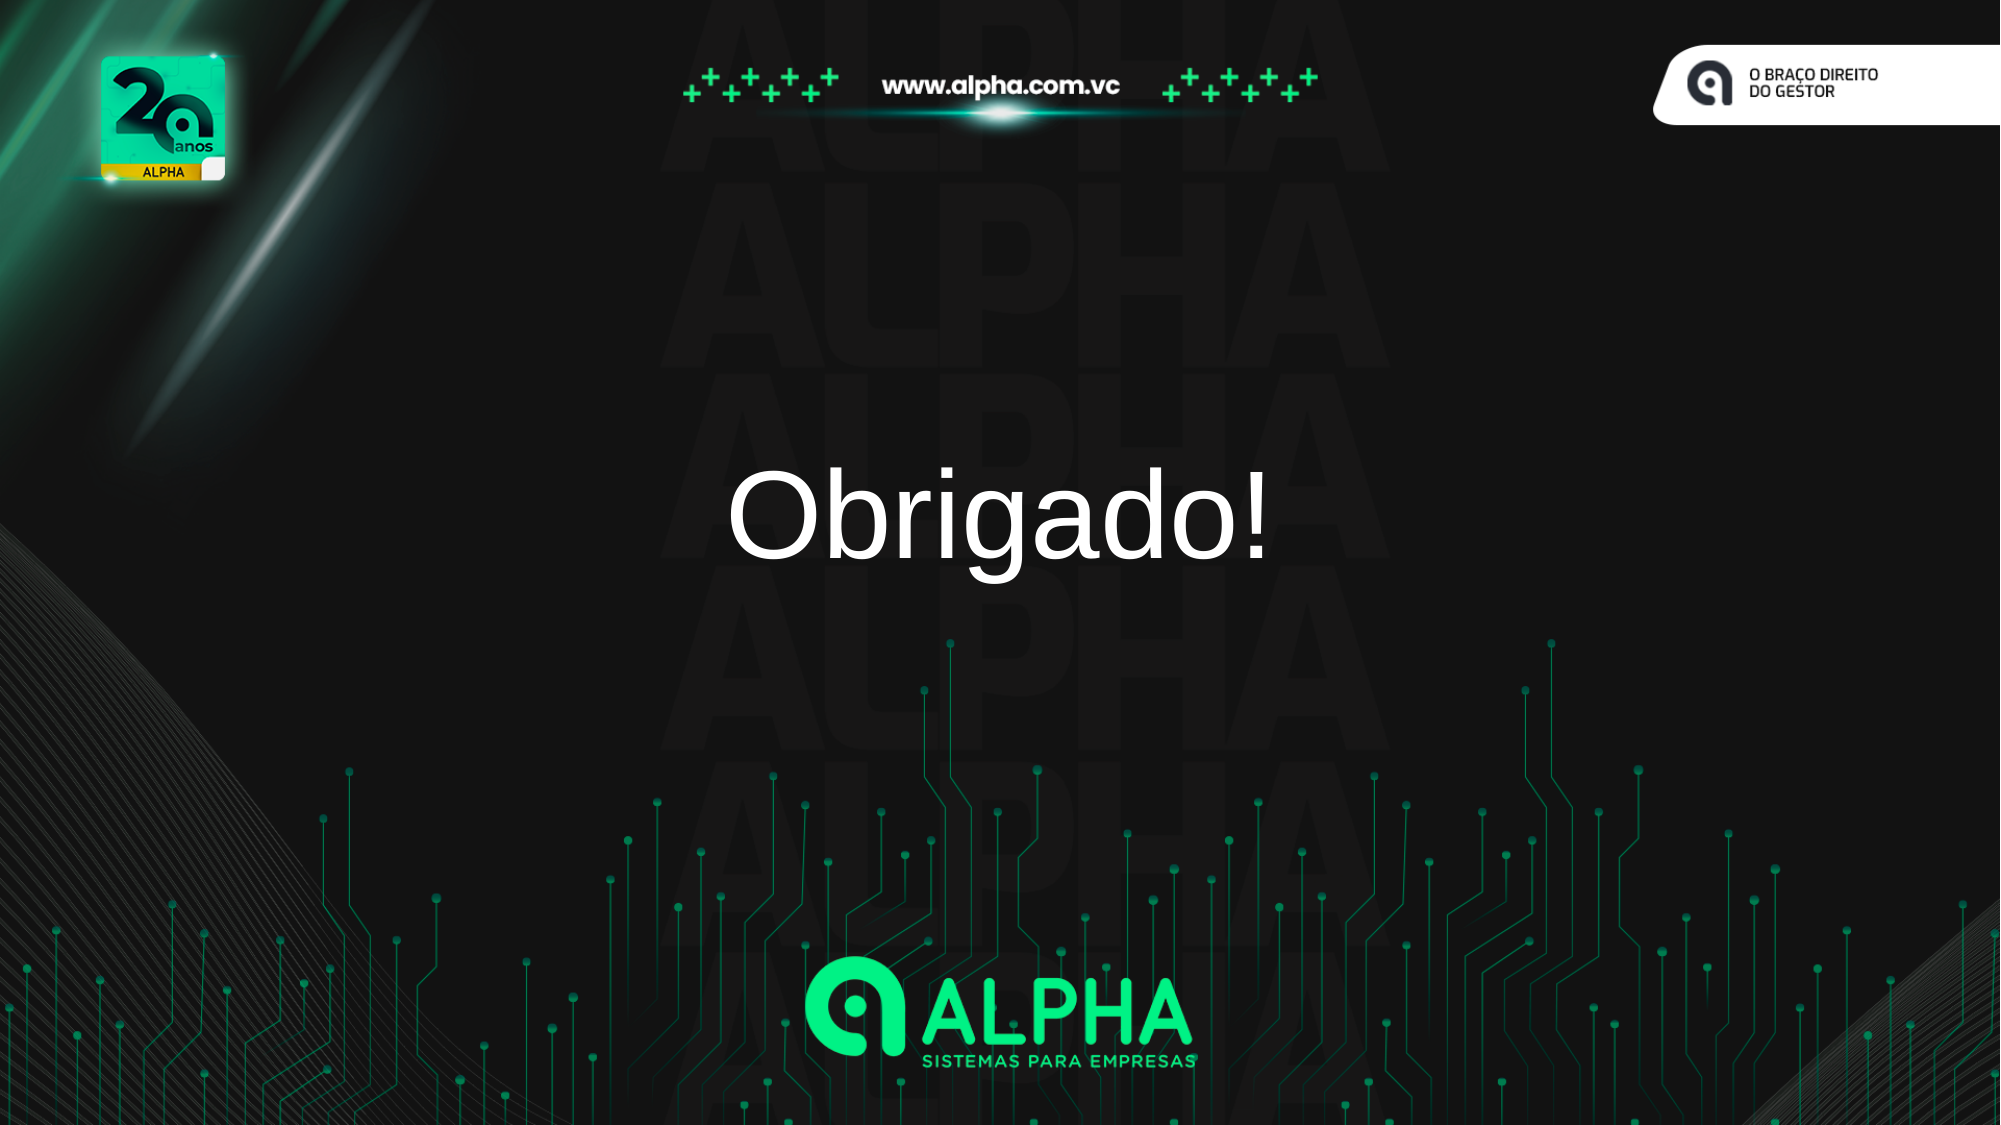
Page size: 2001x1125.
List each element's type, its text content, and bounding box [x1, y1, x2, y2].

text_box Obrigado! [249, 420, 1750, 593]
picture [0, 0, 2000, 1125]
